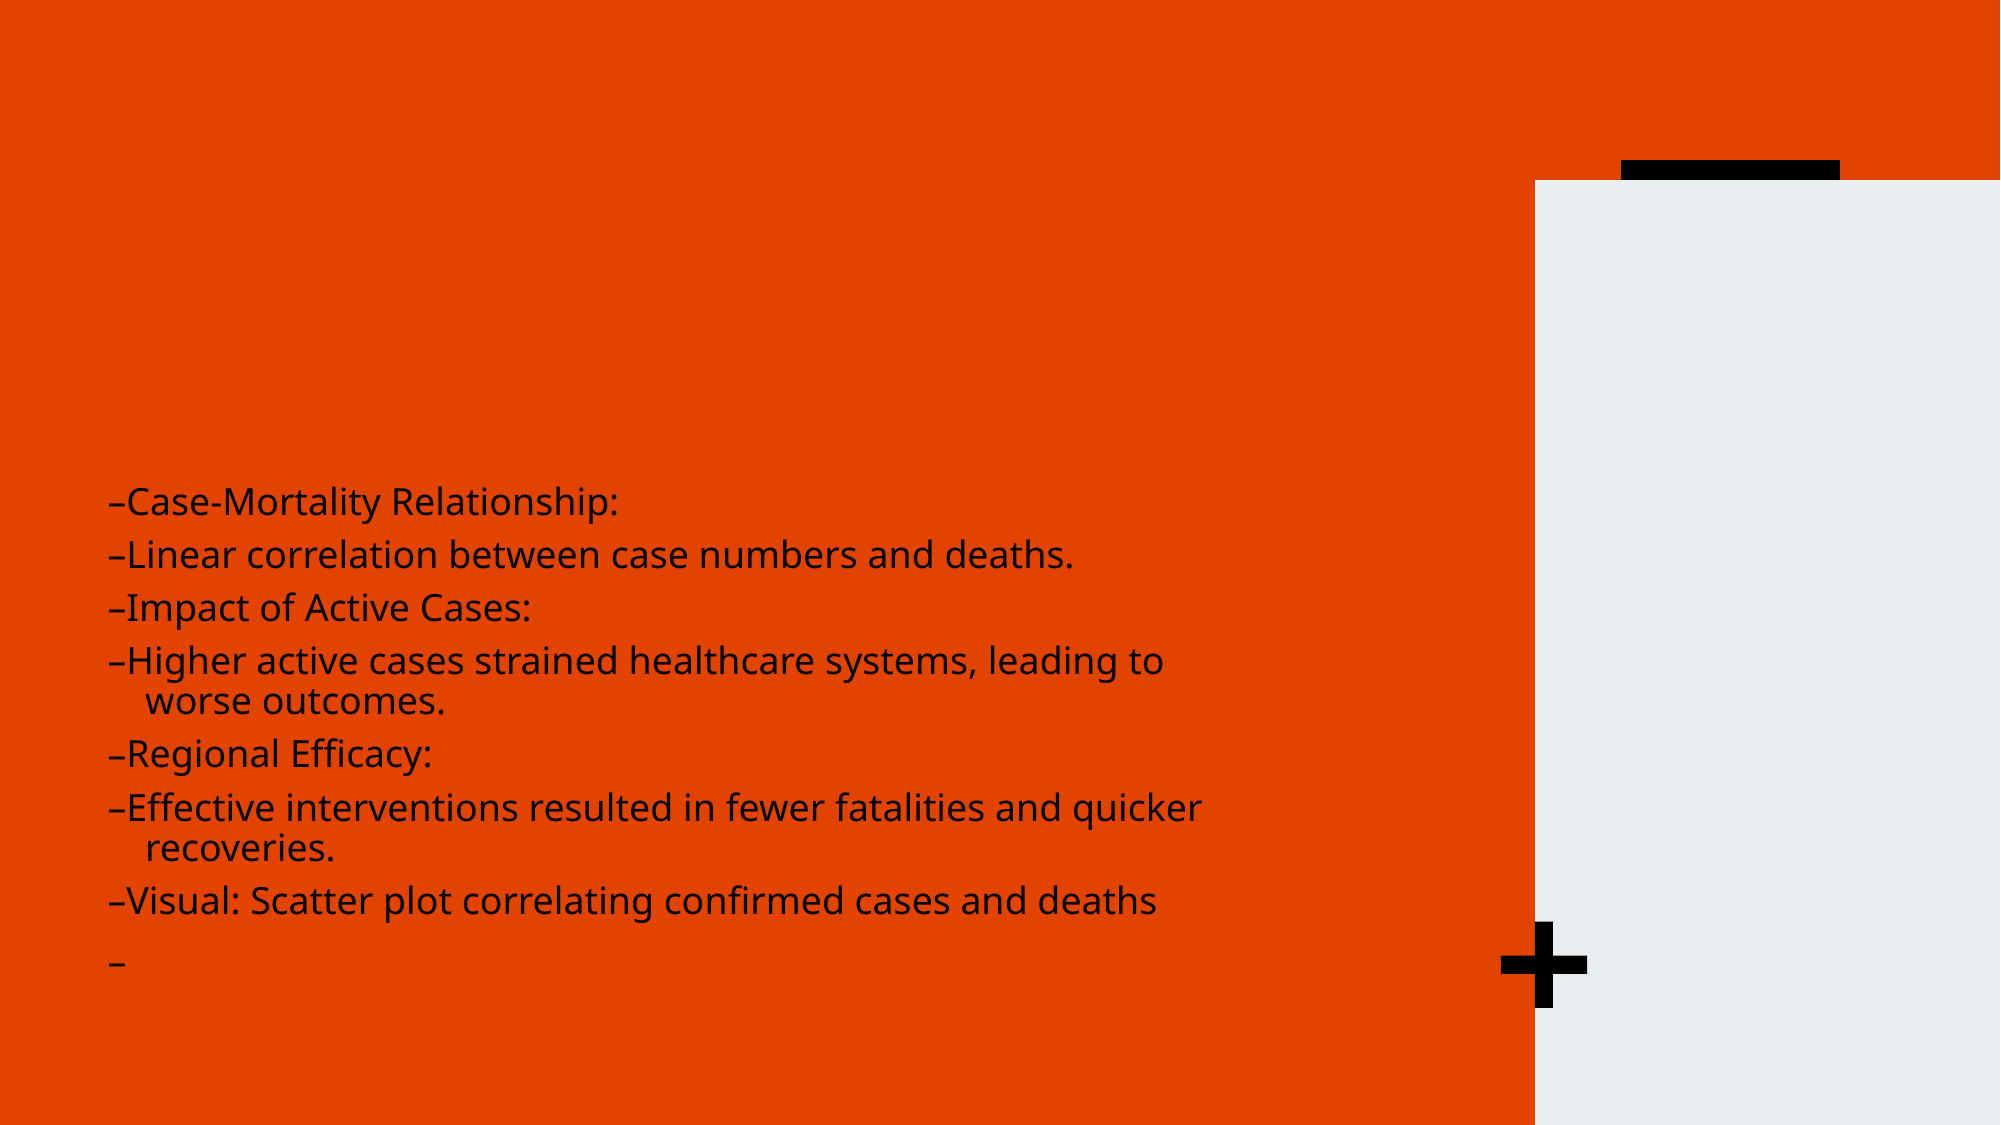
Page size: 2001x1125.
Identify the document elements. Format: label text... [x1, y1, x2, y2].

text_box [0, 0, 2000, 1125]
text_box Case-Mortality Relationship: Linear correlation between case numbers and deaths. Impact of Active Cases: Higher active cases strained healthcare systems, leading to worse outcomes. Regional Efficacy: Effective interventions resulted in fewer fatalities and quicker recoveries. Visual: Scatter plot correlating confirmed cases and deaths [92, 475, 1297, 965]
